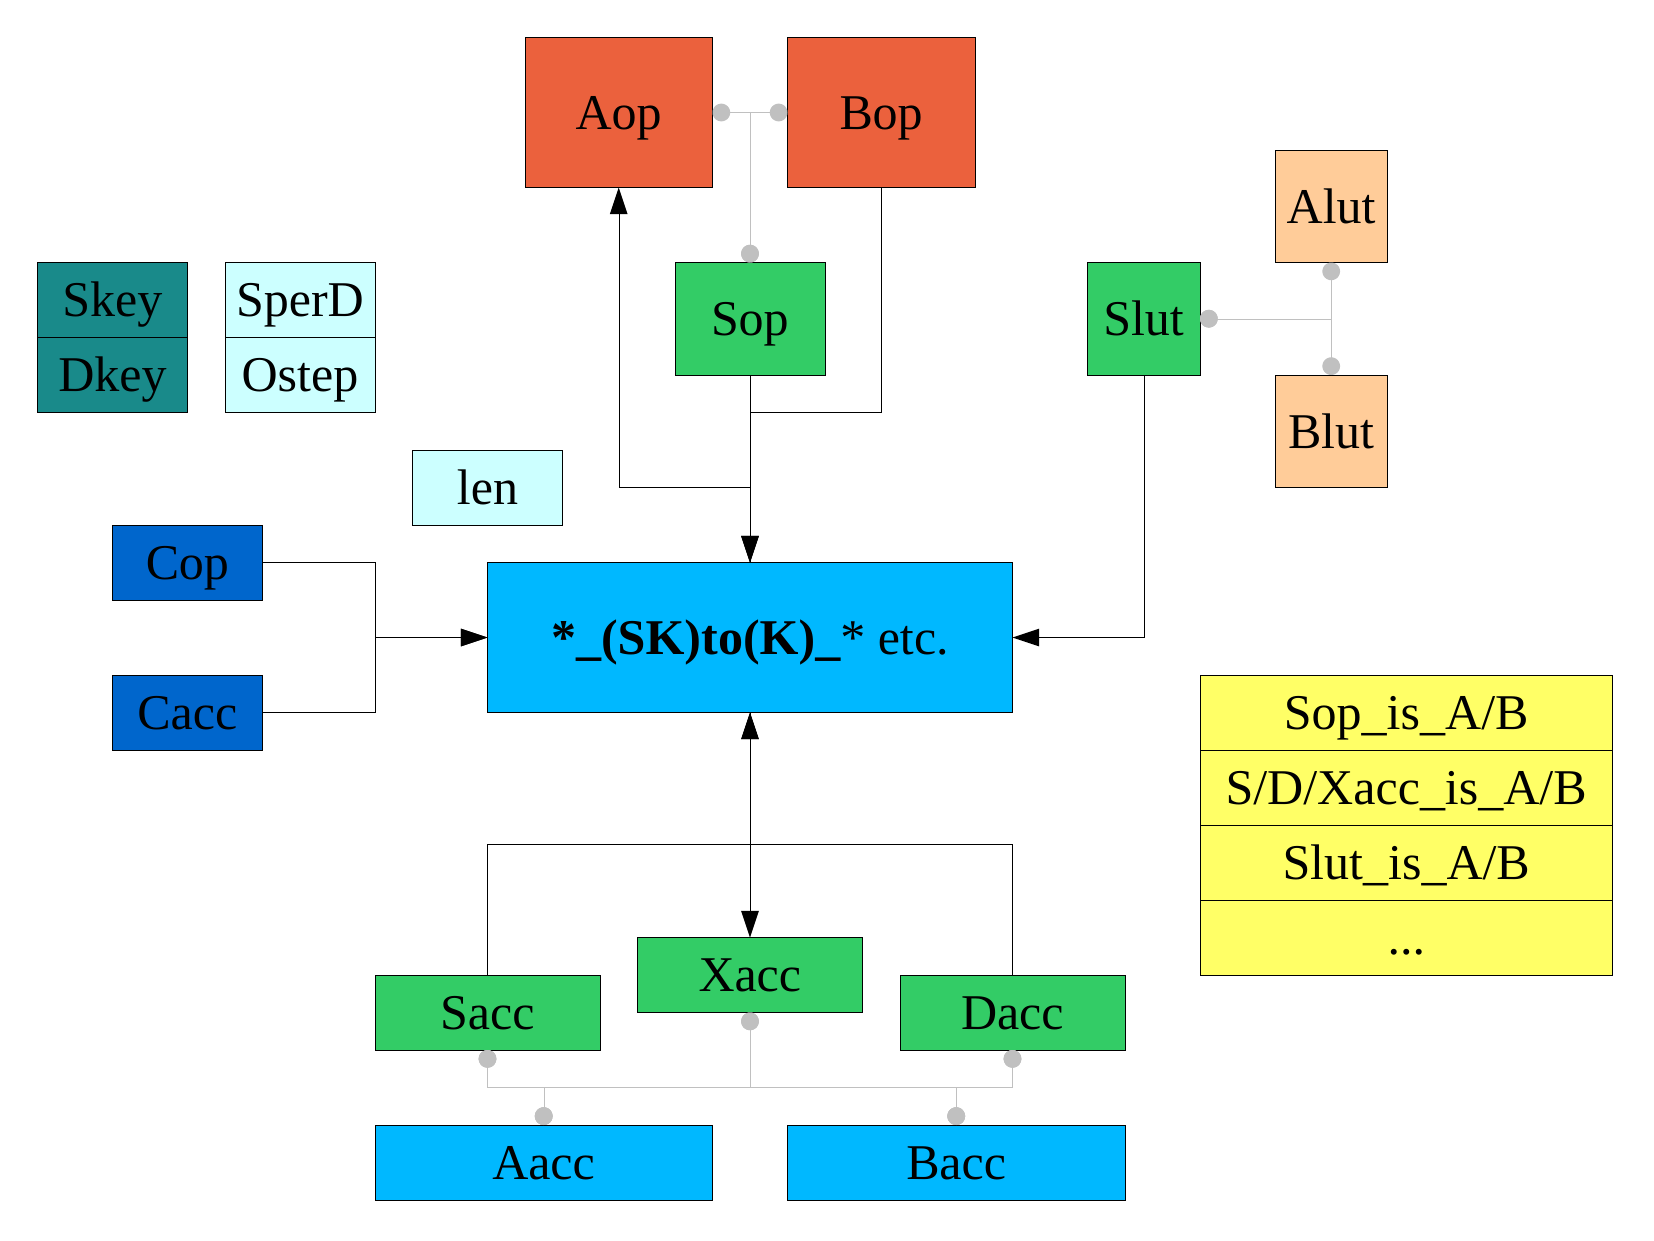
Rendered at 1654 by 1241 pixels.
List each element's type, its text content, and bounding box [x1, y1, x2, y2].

text_box len [412, 450, 563, 526]
text_box Slut_is_A/B [1200, 825, 1613, 900]
text_box Sacc [375, 975, 601, 1051]
text_box Bop [787, 37, 976, 188]
text_box Dkey [37, 337, 188, 413]
text_box Aacc [375, 1125, 713, 1201]
text_box SperD [225, 262, 376, 338]
text_box Slut [1087, 262, 1201, 376]
text_box Aop [525, 37, 713, 188]
text_box Sop_is_A/B [1200, 675, 1613, 750]
text_box Cop [112, 525, 263, 601]
text_box ... [1200, 900, 1613, 976]
text_box Cacc [112, 675, 263, 751]
text_box Dacc [900, 975, 1126, 1051]
text_box Skey [37, 262, 188, 337]
text_box Ostep [225, 338, 376, 413]
text_box Xacc [637, 937, 863, 1013]
text_box Alut [1275, 150, 1388, 263]
text_box Sop [675, 262, 826, 376]
text_box *_(SK)to(K)_* etc. [487, 562, 1013, 713]
text_box S/D/Xacc_is_A/B [1200, 750, 1613, 825]
text_box Bacc [787, 1125, 1126, 1201]
text_box Blut [1275, 375, 1388, 488]
